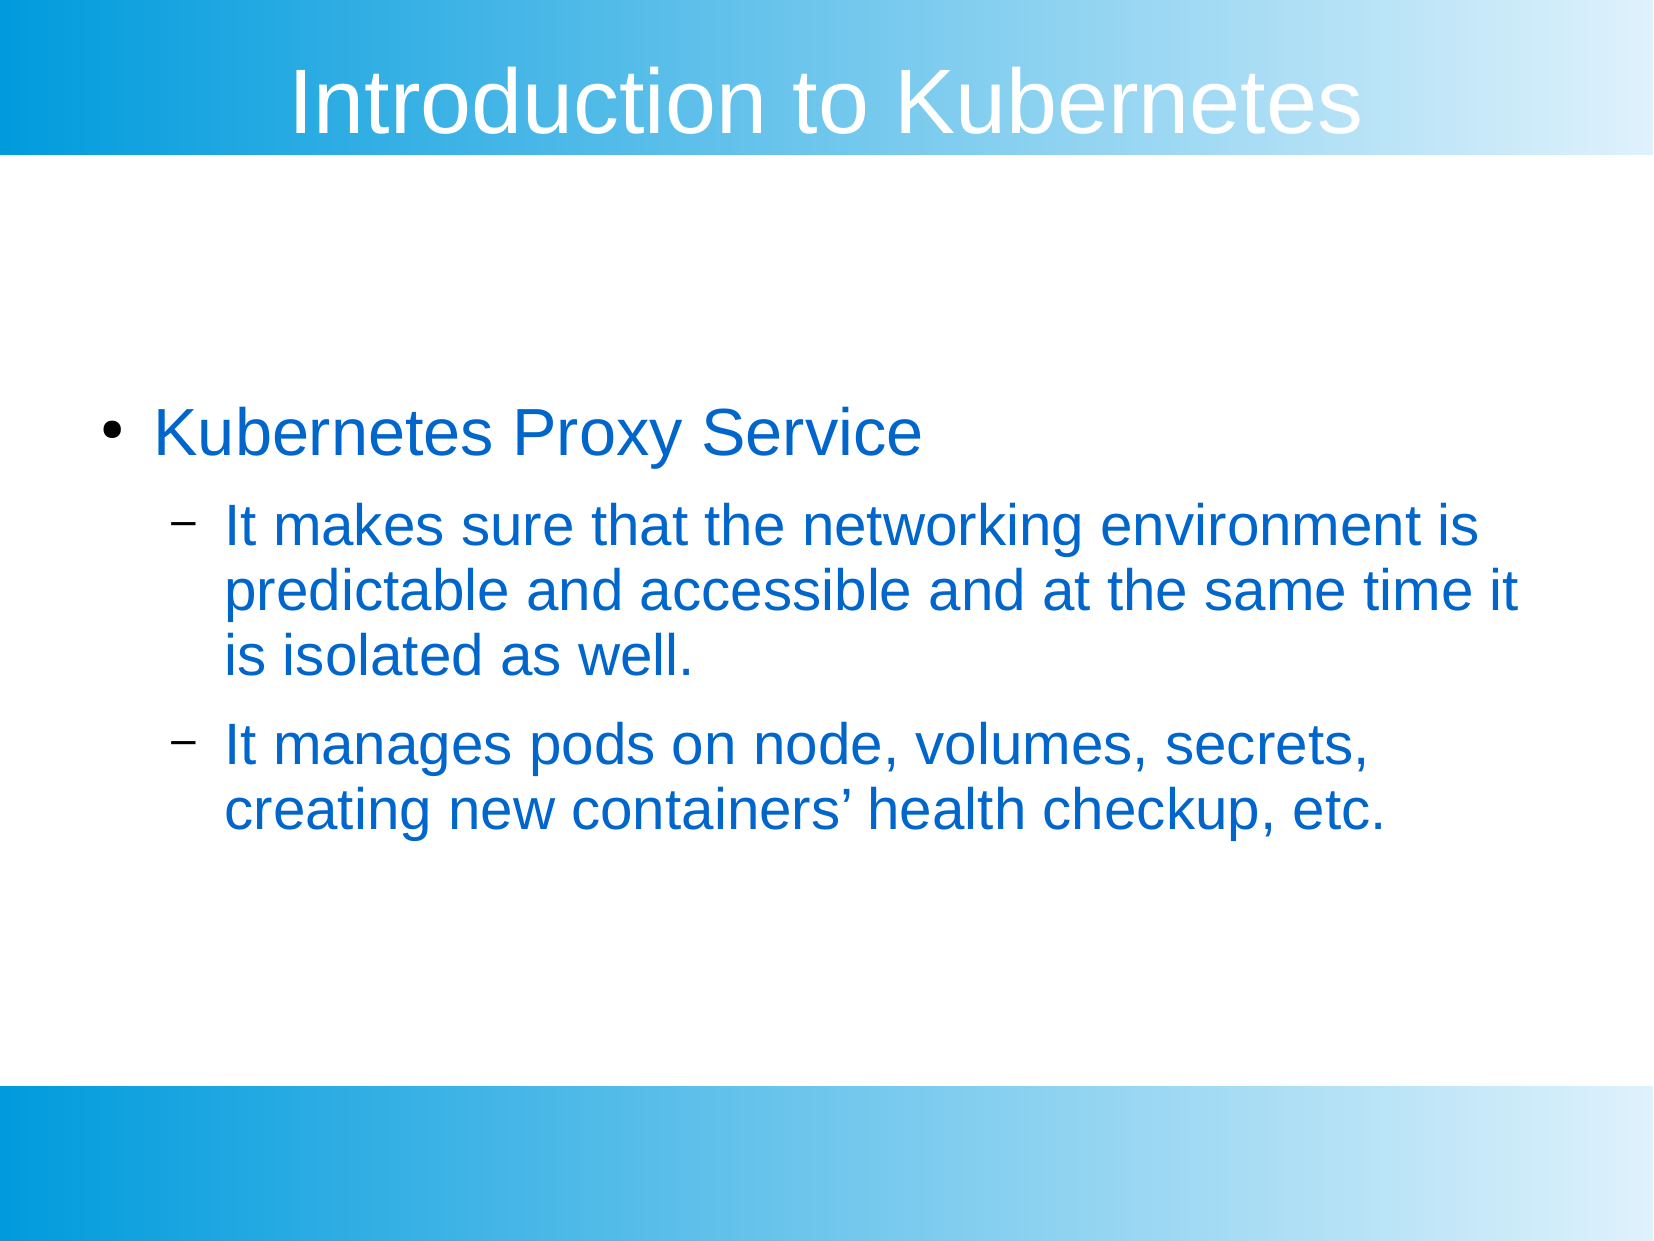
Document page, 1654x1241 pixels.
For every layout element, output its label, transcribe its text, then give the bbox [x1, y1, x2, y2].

title Introduction to Kubernetes [82, 49, 1571, 155]
list Kubernetes Proxy Service It makes sure that the networking environment is predictable and accessible and at the same time it is isolated as well. It manages pods on node, volumes, secrets, creating new containers’ health checkup, etc. [82, 290, 1571, 756]
